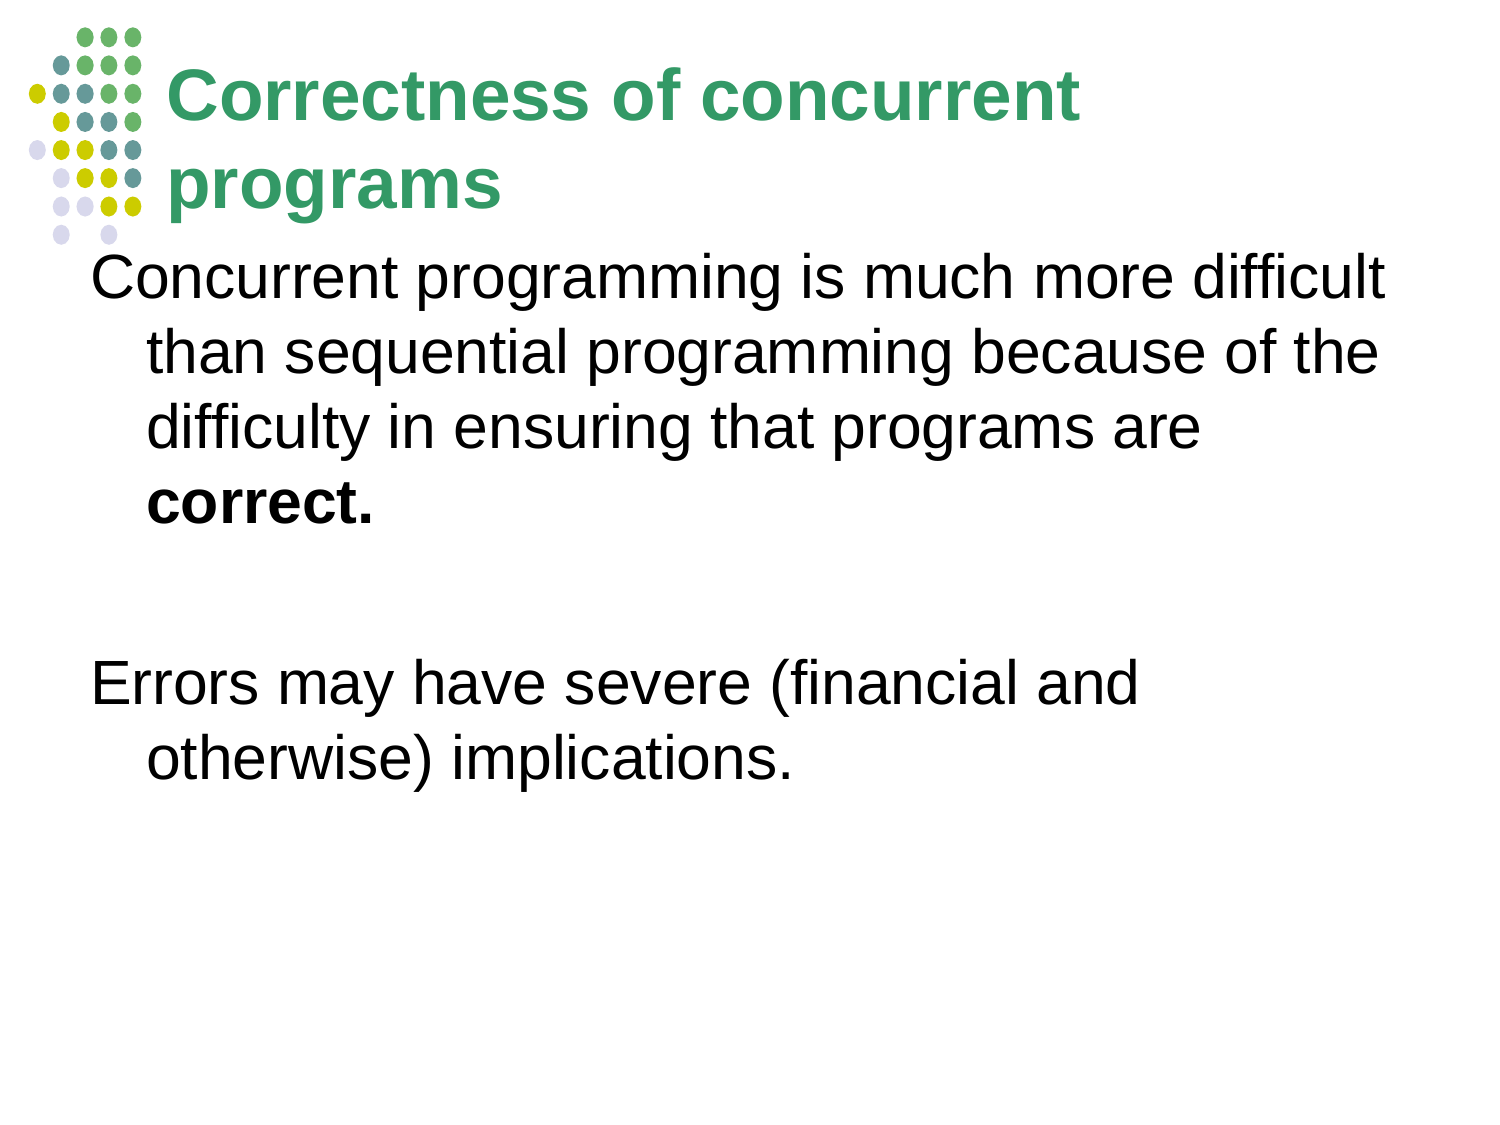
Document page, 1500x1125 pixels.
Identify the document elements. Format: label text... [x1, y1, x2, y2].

list Concurrent programming is much more difficult than sequential programming because of the difficulty in ensuring that programs are correct. Errors may have severe (financial and otherwise) implications. [75, 228, 1426, 1006]
title Correctness of concurrent programs [151, 40, 1390, 228]
